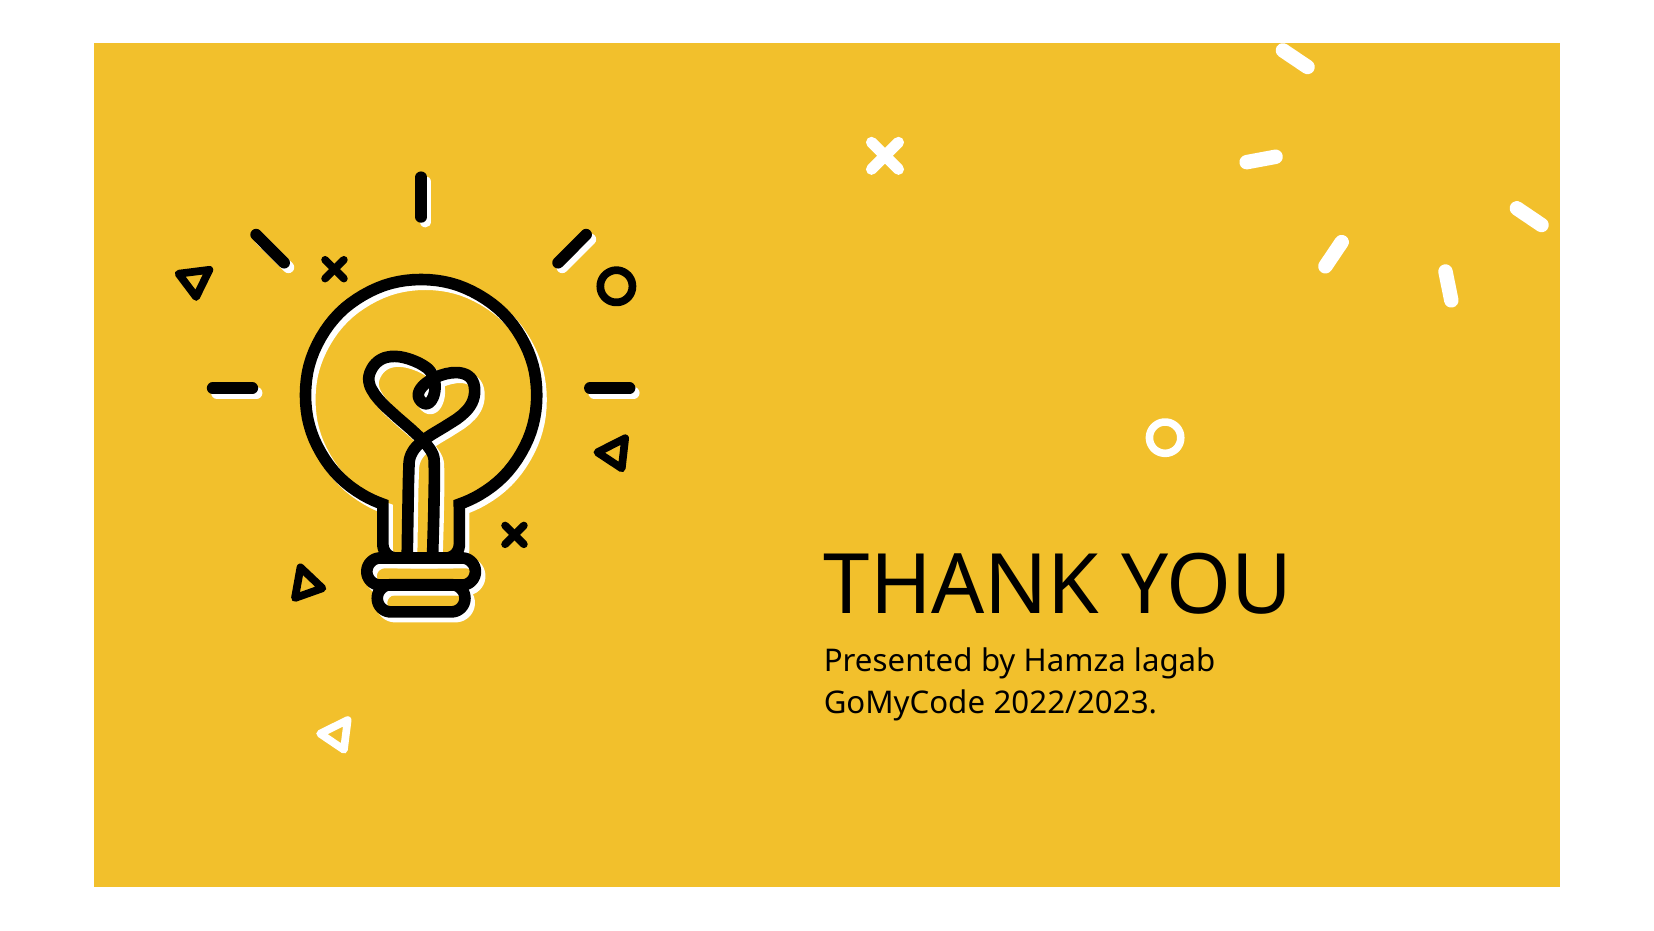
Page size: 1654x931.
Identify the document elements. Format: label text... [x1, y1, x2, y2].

title THANK YOU [823, 524, 1544, 638]
title Presented by Hamza lagab GoMyCode 2022/2023. [823, 626, 1399, 735]
